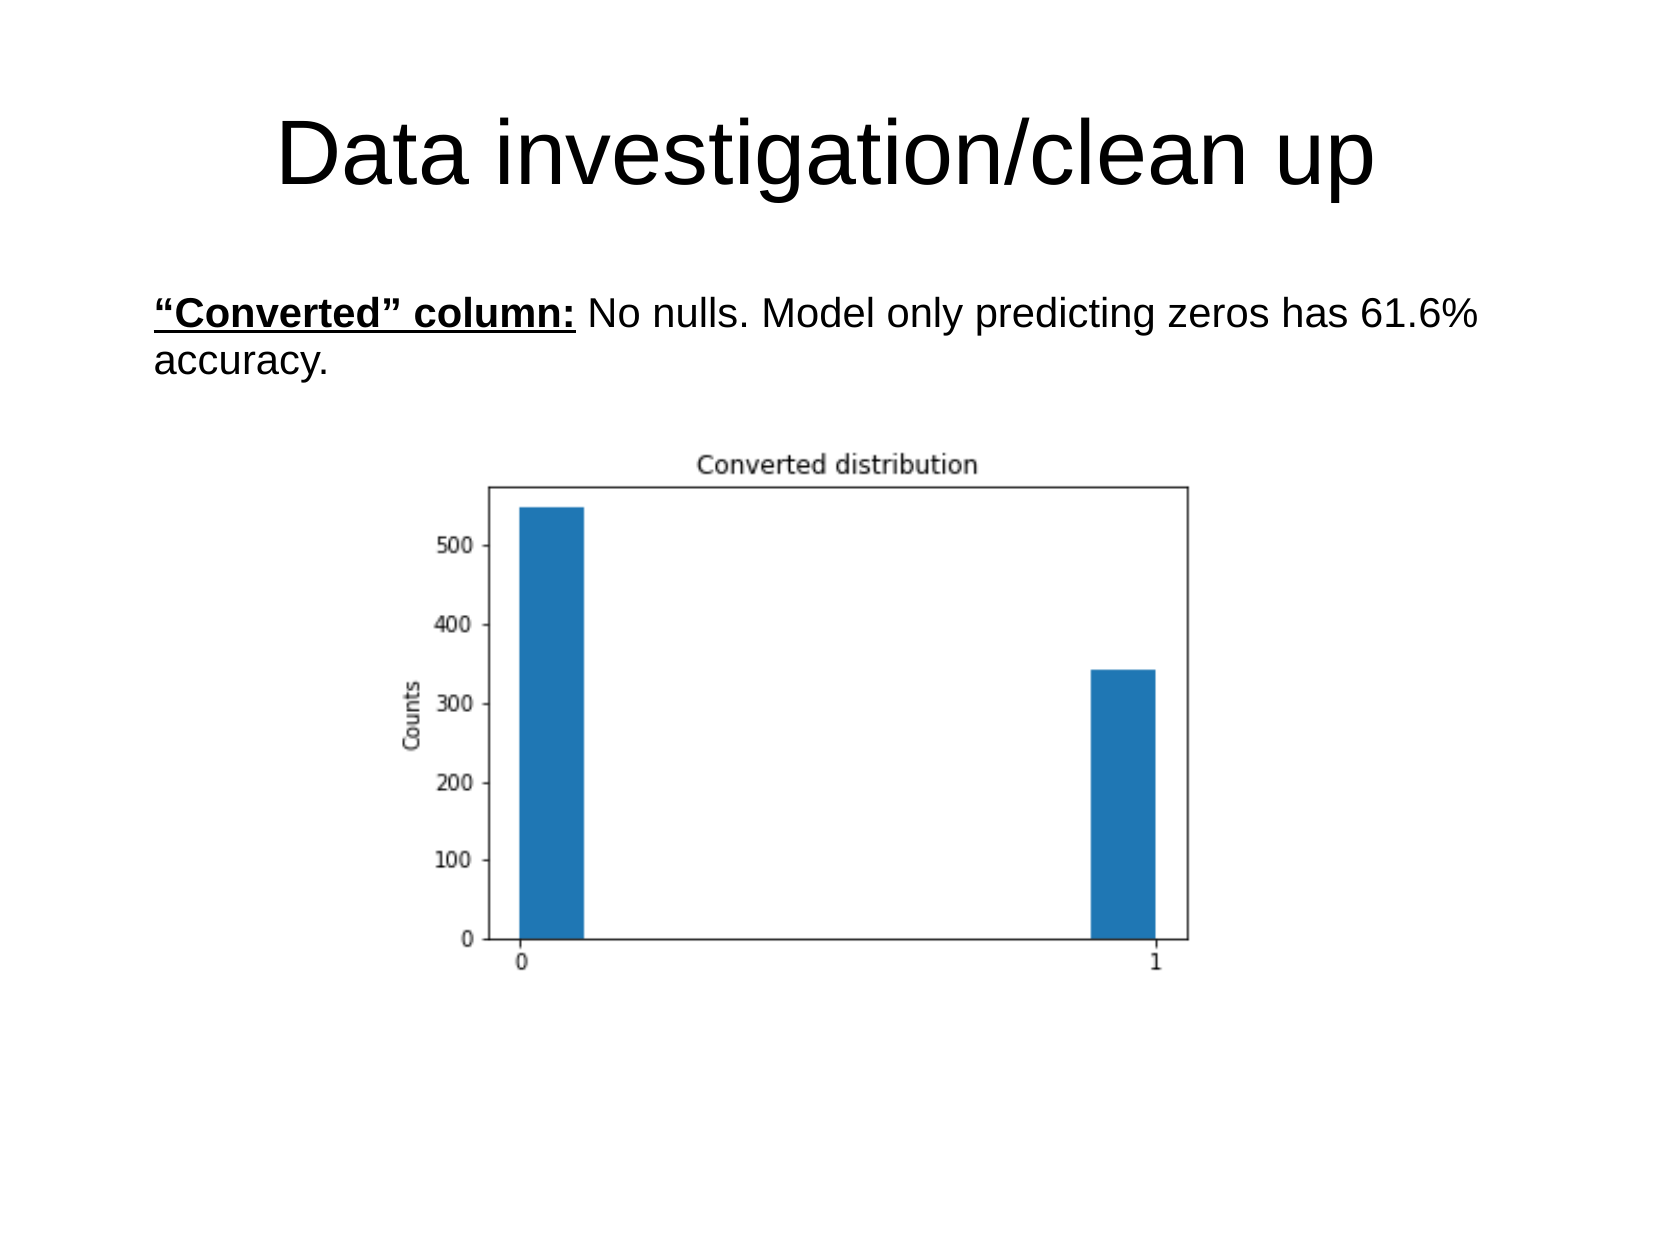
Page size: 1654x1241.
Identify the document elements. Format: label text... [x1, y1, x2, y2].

picture [376, 414, 1277, 1014]
list “Converted” column: No nulls. Model only predicting zeros has 61.6% accuracy. [82, 290, 1571, 391]
title Data investigation/clean up [82, 49, 1571, 257]
